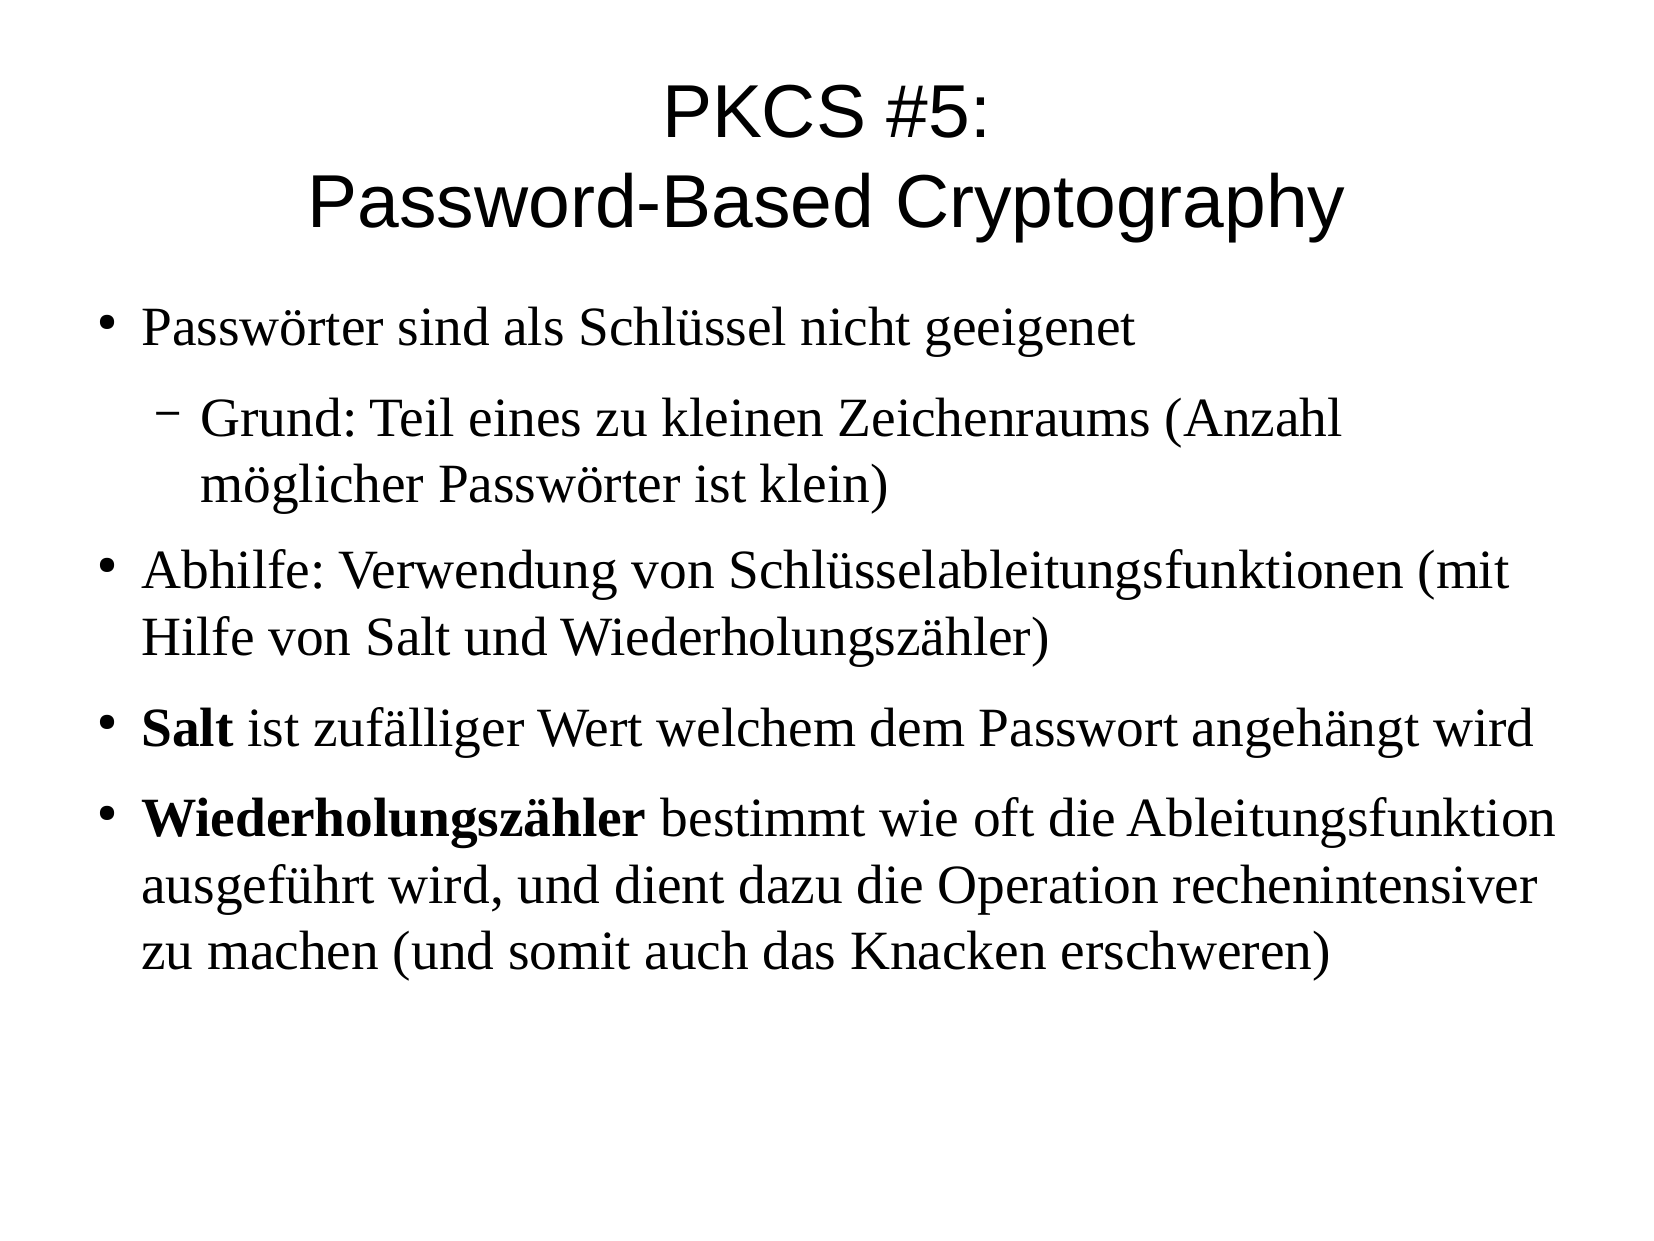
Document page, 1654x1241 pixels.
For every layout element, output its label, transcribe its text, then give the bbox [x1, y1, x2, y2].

list Passwörter sind als Schlüssel nicht geeigenet Grund: Teil eines zu kleinen Zeichenraums (Anzahl möglicher Passwörter ist klein) Abhilfe: Verwendung von Schlüsselableitungsfunktionen (mit Hilfe von Salt und Wiederholungszähler) Salt ist zufälliger Wert welchem dem Passwort angehängt wird Wiederholungszähler bestimmt wie oft die Ableitungsfunktion ausgeführt wird, und dient dazu die Operation rechenintensiver zu machen (und somit auch das Knacken erschweren) [82, 290, 1571, 1010]
title PKCS #5: Password-Based Cryptography [82, 62, 1571, 243]
